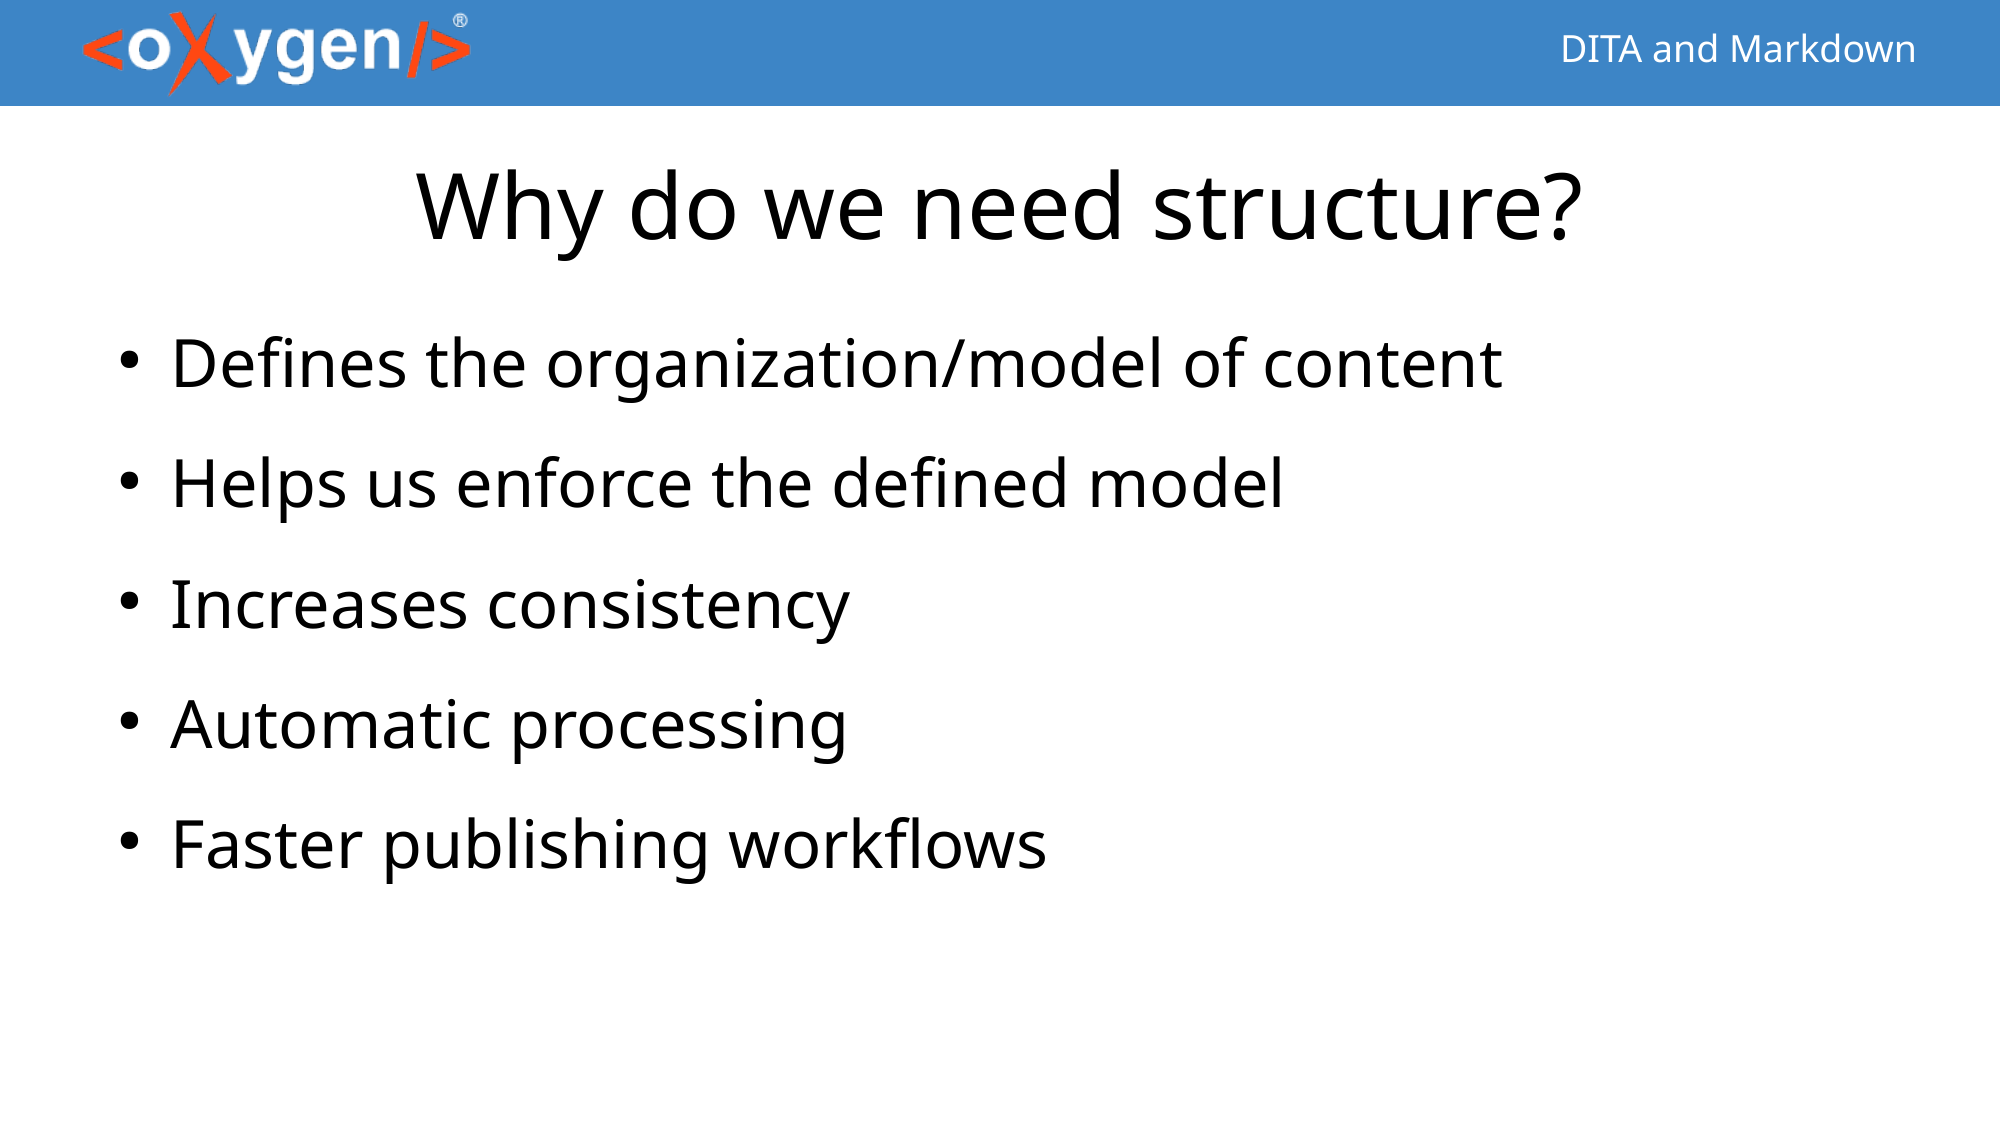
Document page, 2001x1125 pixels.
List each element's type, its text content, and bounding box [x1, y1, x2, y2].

list Defines the organization/model of content Helps us enforce the defined model Increases consistency Automatic processing Faster publishing workflows [99, 316, 1900, 1083]
picture [75, 0, 488, 106]
title Why do we need structure? [99, 109, 1900, 298]
